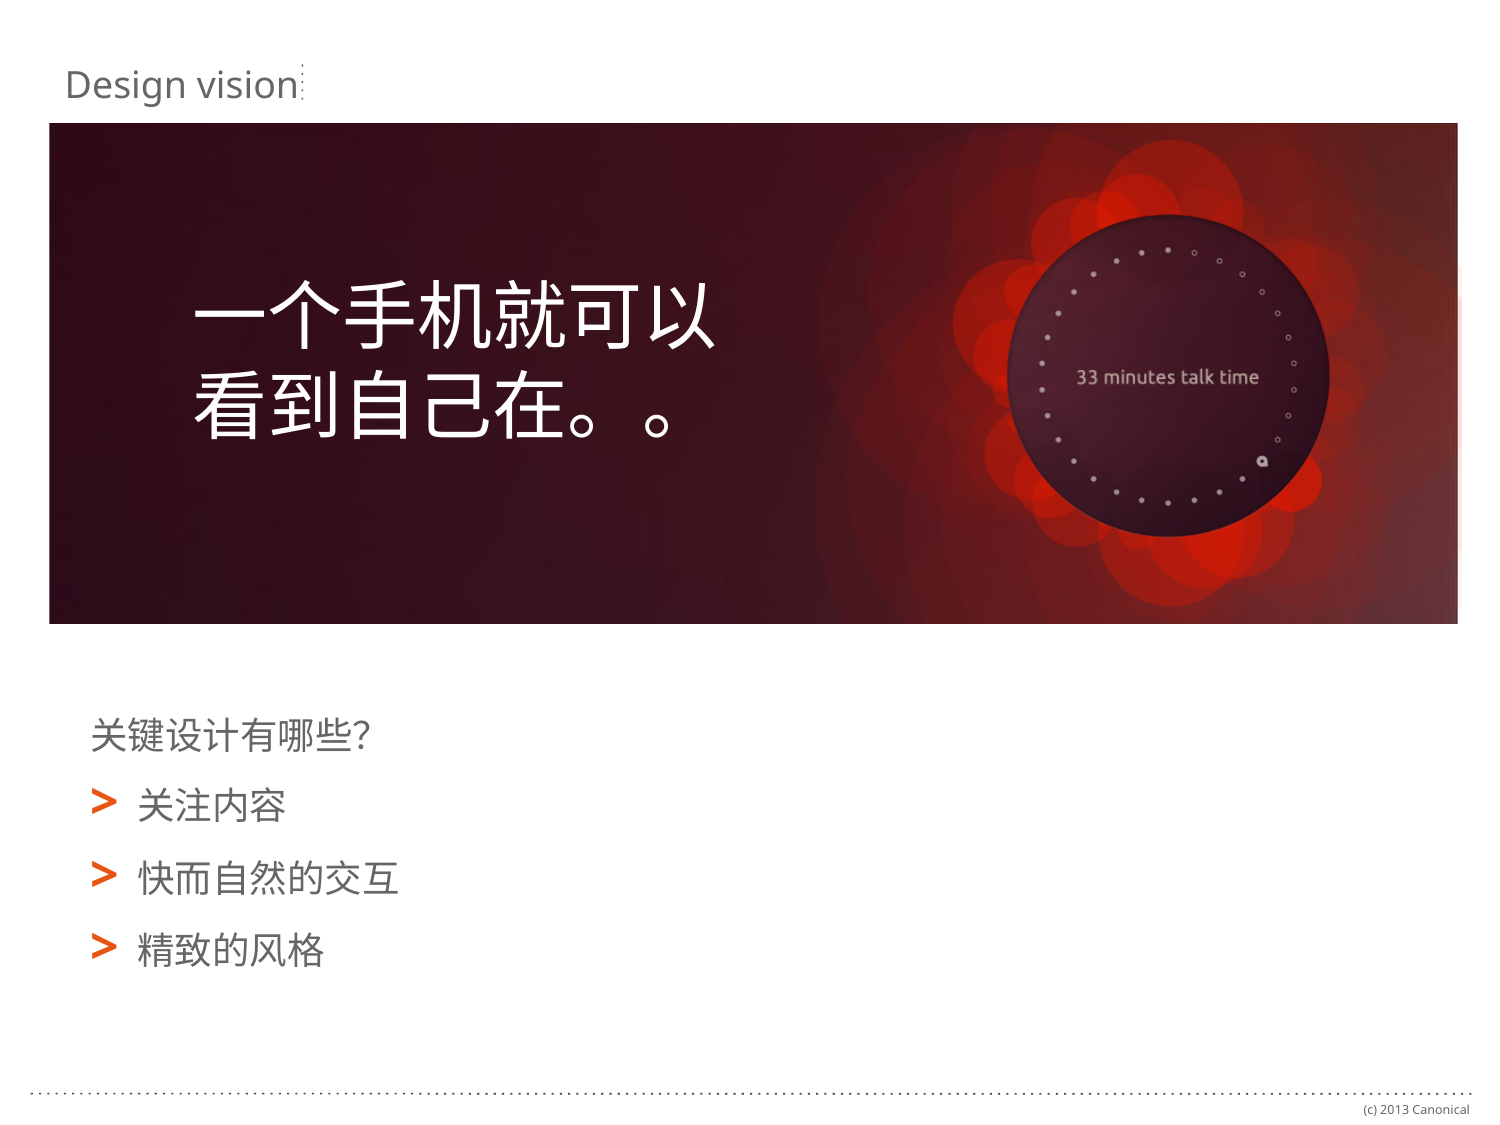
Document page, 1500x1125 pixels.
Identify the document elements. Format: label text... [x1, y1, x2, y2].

text_box (c) 2013 Canonical [19, 1099, 1485, 1119]
text_box [49, 123, 1496, 624]
text_box 一个手机就可以 看到自己在。。 [177, 253, 921, 455]
title Design vision [49, 53, 503, 114]
list 关键设计有哪些？ > 关注内容 > 快而自然的交互 > 精致的风格 [75, 697, 1425, 1037]
